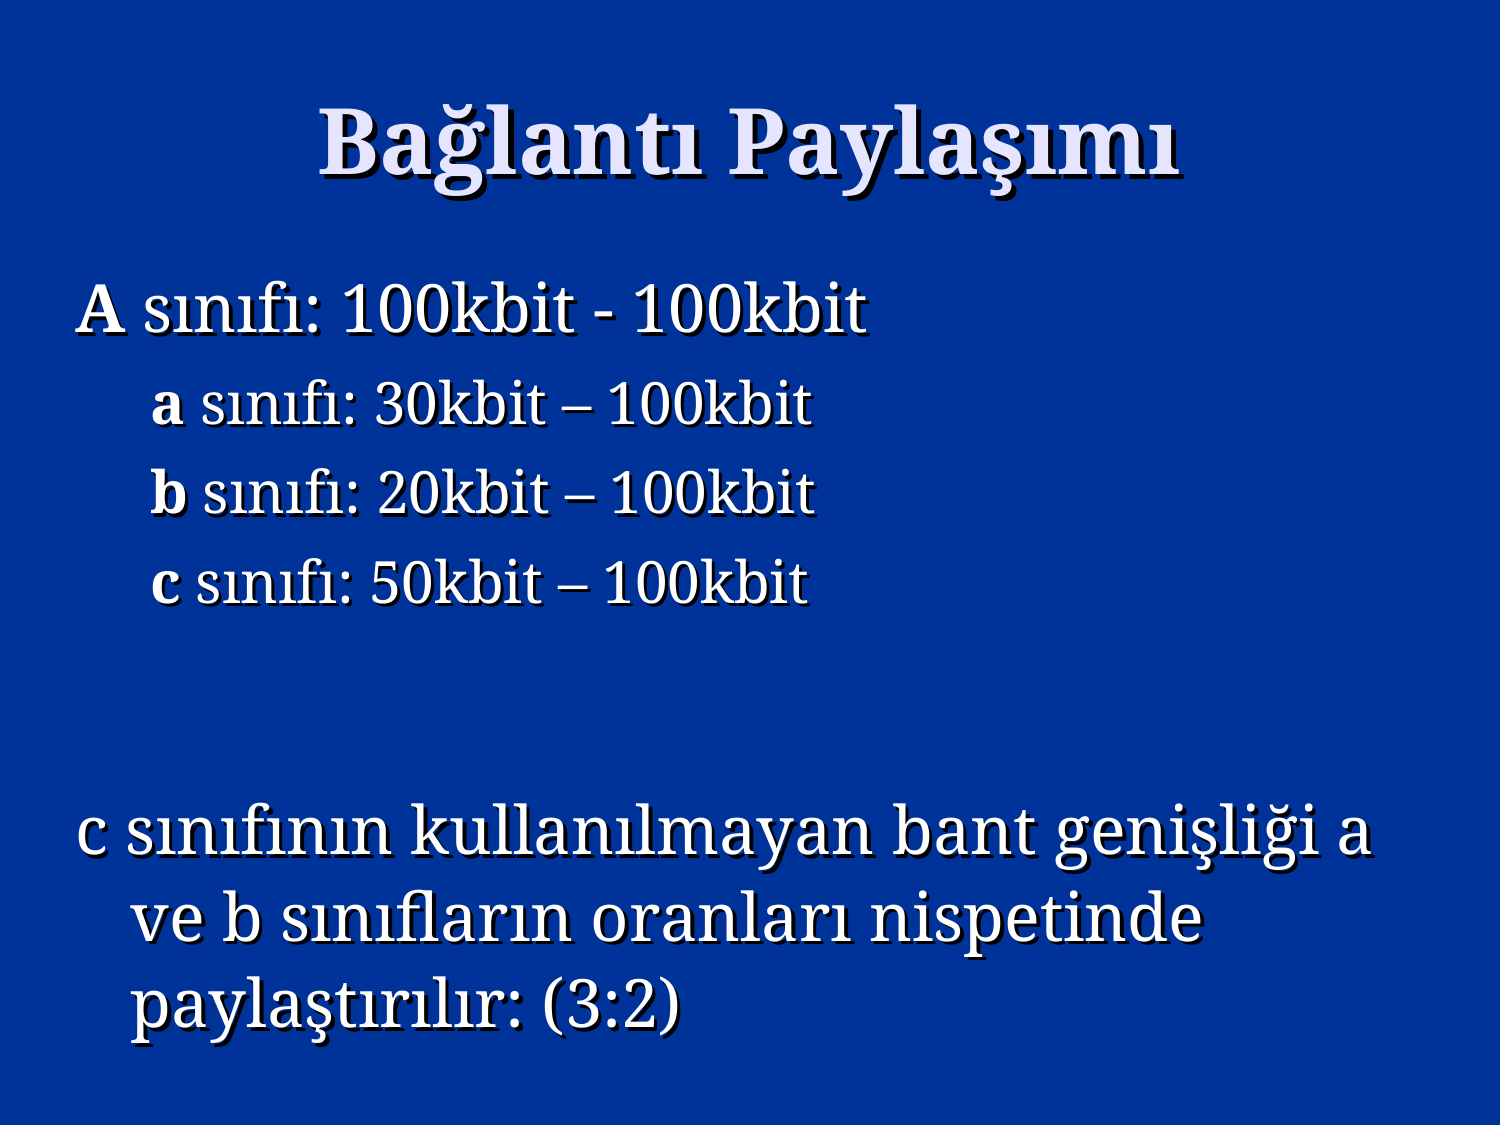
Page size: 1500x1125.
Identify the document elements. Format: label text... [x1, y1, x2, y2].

list A sınıfı: 100kbit - 100kbit a sınıfı: 30kbit – 100kbit b sınıfı: 20kbit – 100kbit c sınıfı: 50kbit – 100kbit c sınıfının kullanılmayan bant genişliği a ve b sınıfların oranları nispetinde paylaştırılır: (3:2) [74, 263, 1425, 1006]
title Bağlantı Paylaşımı [74, 31, 1425, 246]
